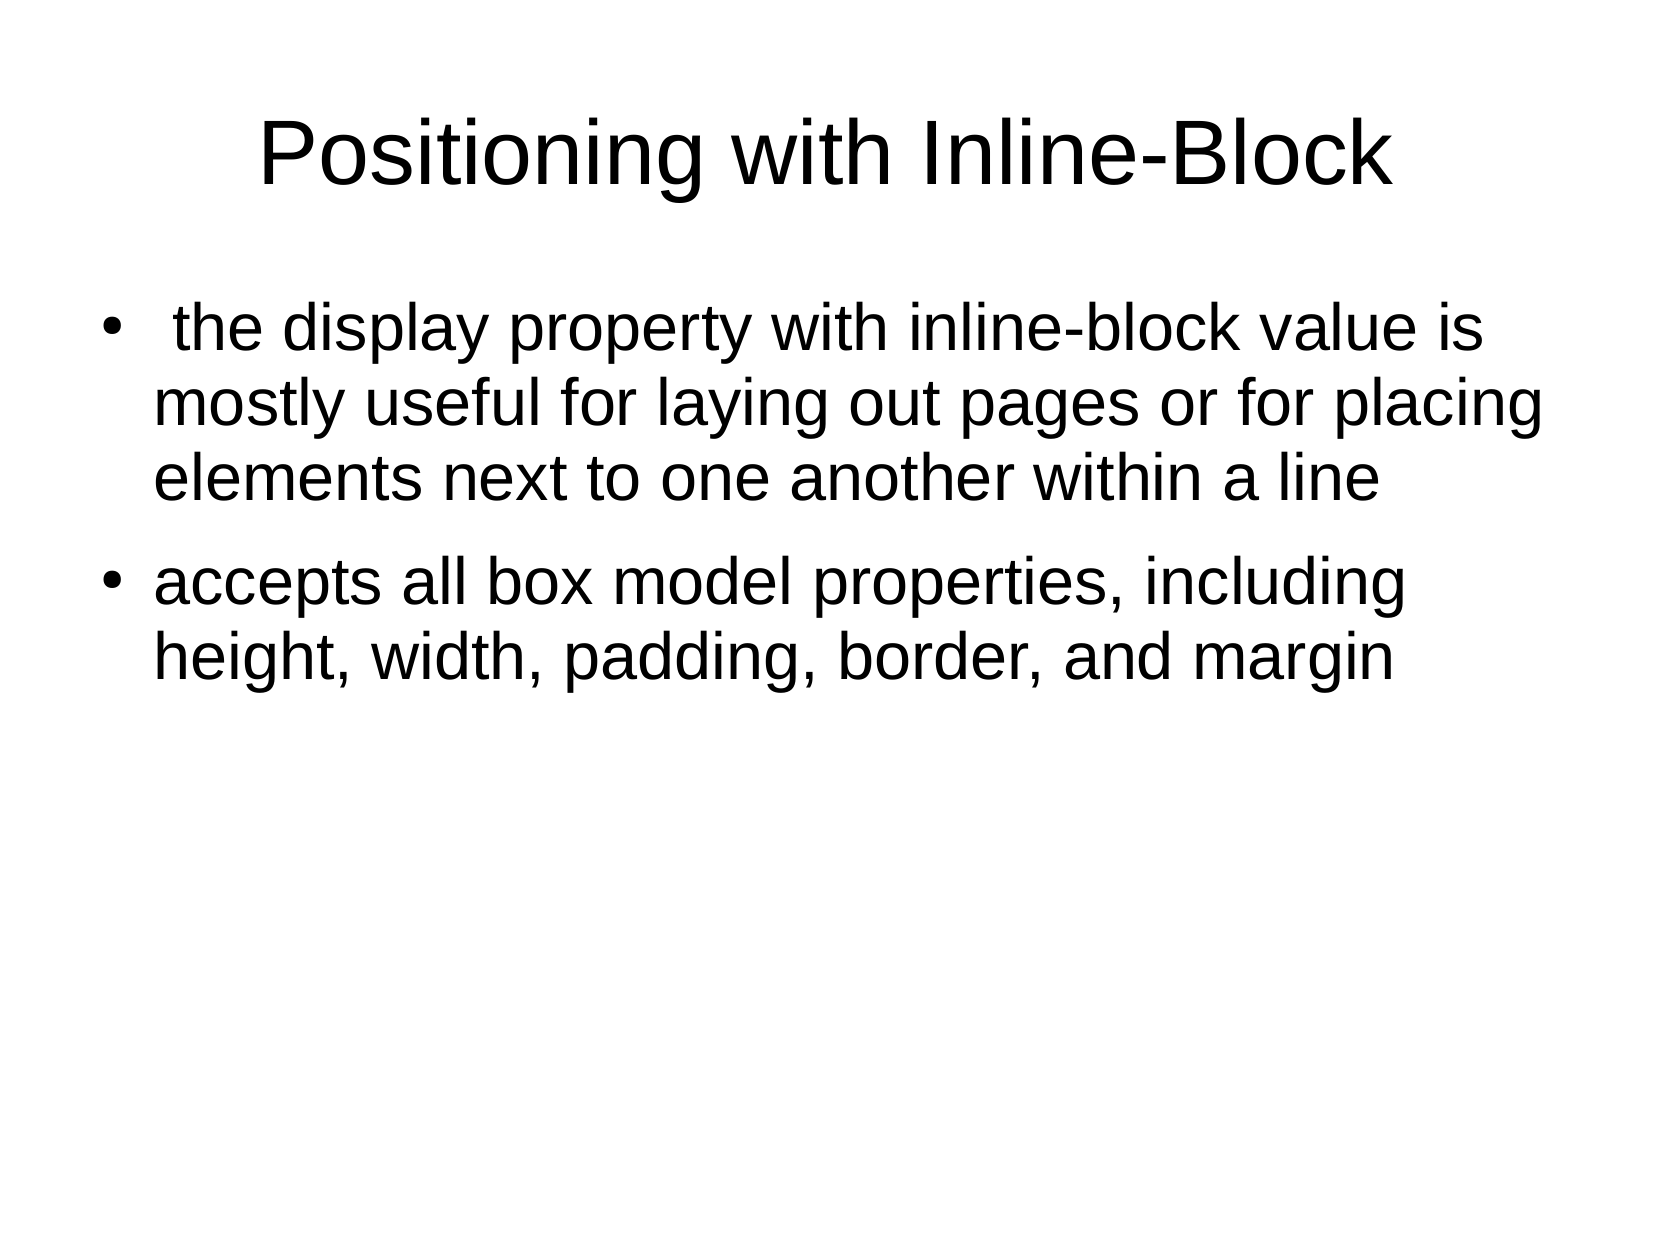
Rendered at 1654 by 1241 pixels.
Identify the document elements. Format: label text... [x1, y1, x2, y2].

list the display property with inline-block value is mostly useful for laying out pages or for placing elements next to one another within a line accepts all box model properties, including height, width, padding, border, and margin [82, 290, 1571, 1010]
title Positioning with Inline-Block [82, 49, 1571, 257]
